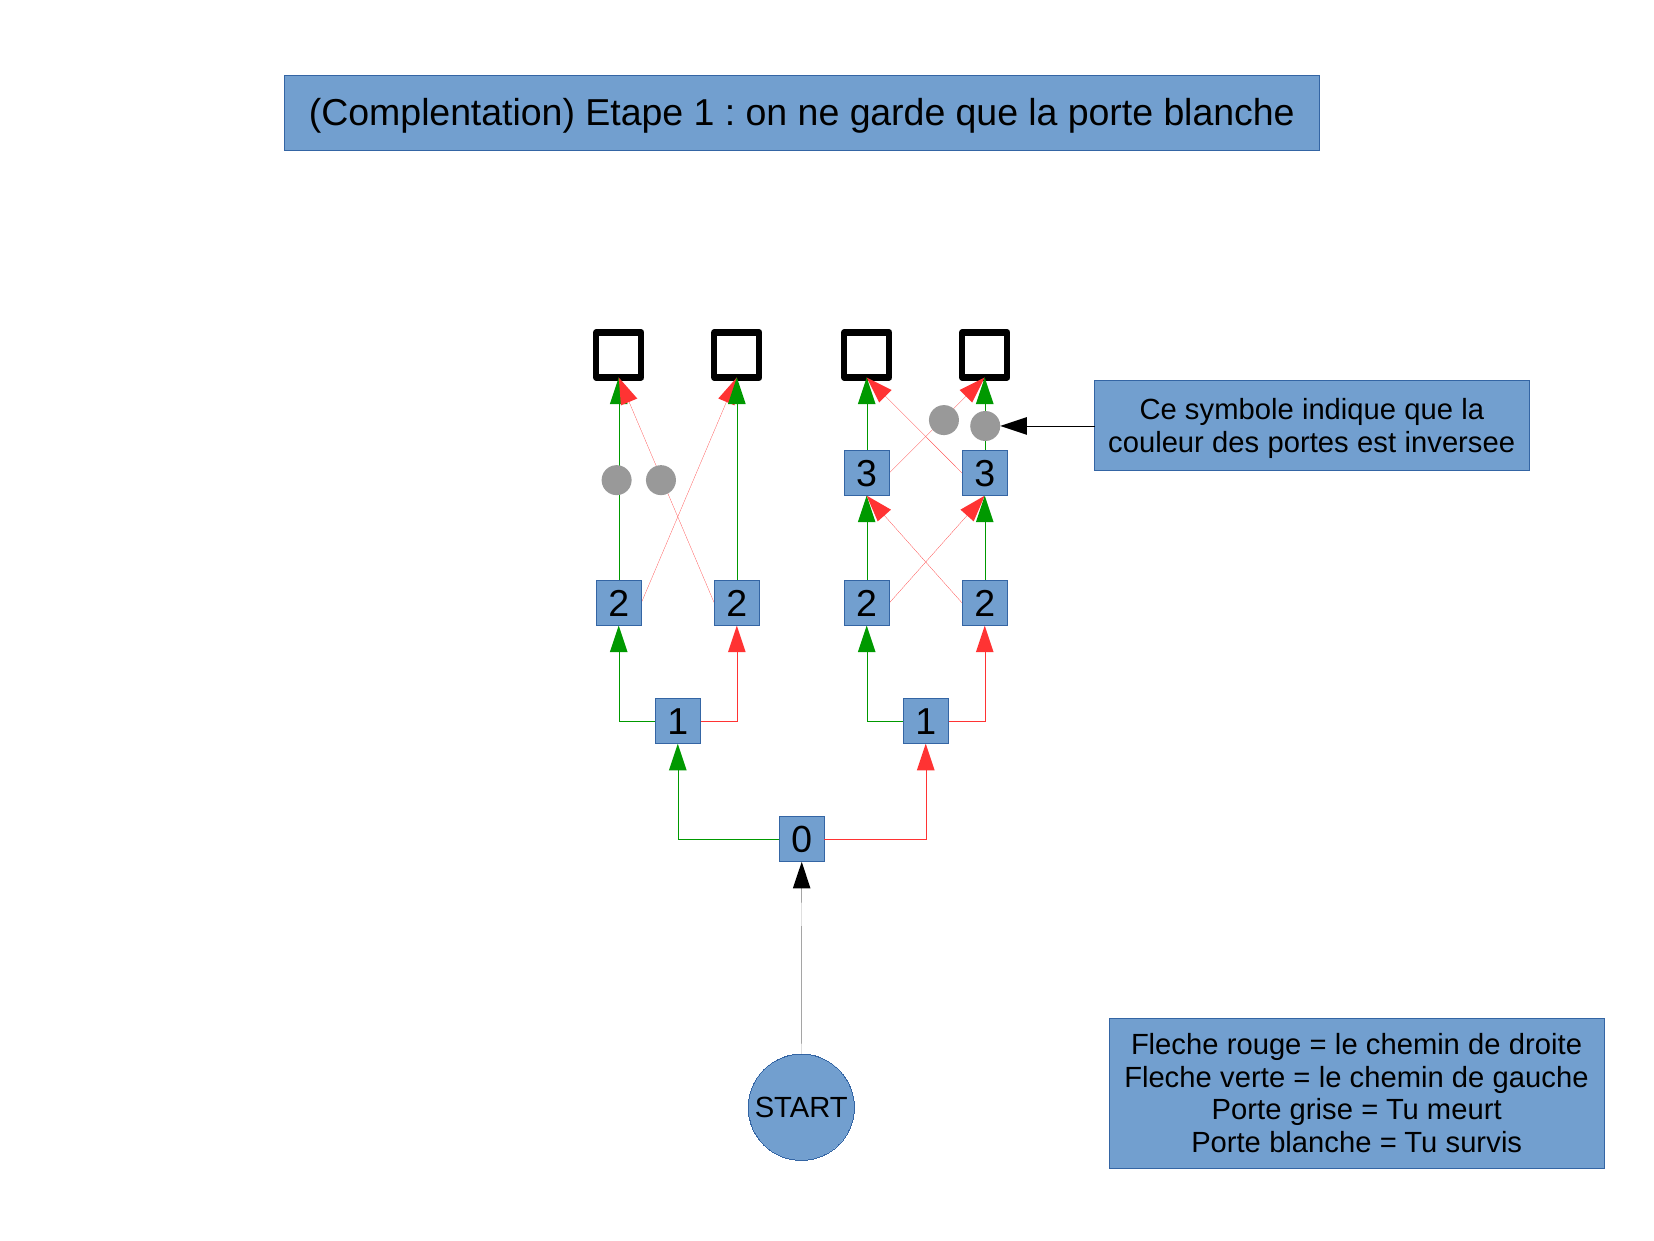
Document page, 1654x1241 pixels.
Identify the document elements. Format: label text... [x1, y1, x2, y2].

text_box 1 [655, 698, 701, 744]
text_box (Complentation) Etape 1 : on ne garde que la porte blanche [284, 75, 1320, 151]
text_box [601, 465, 632, 496]
text_box Ce symbole indique que la couleur des portes est inversee [1094, 380, 1530, 471]
text_box 3 [962, 450, 1008, 496]
text_box [714, 332, 760, 378]
text_box START [748, 1054, 855, 1161]
text_box 1 [903, 698, 949, 744]
text_box 0 [779, 816, 825, 862]
text_box [928, 405, 959, 436]
text_box 2 [714, 580, 760, 626]
text_box 2 [596, 580, 642, 626]
text_box 3 [844, 450, 890, 496]
text_box [970, 410, 1001, 442]
text_box [962, 332, 1008, 378]
text_box Fleche rouge = le chemin de droite Fleche verte = le chemin de gauche Porte grise = Tu meurt Porte blanche = Tu survis [1109, 1018, 1605, 1169]
text_box [596, 332, 642, 378]
text_box [645, 465, 677, 496]
text_box 2 [962, 580, 1008, 626]
text_box 2 [844, 580, 890, 626]
text_box [844, 332, 890, 378]
